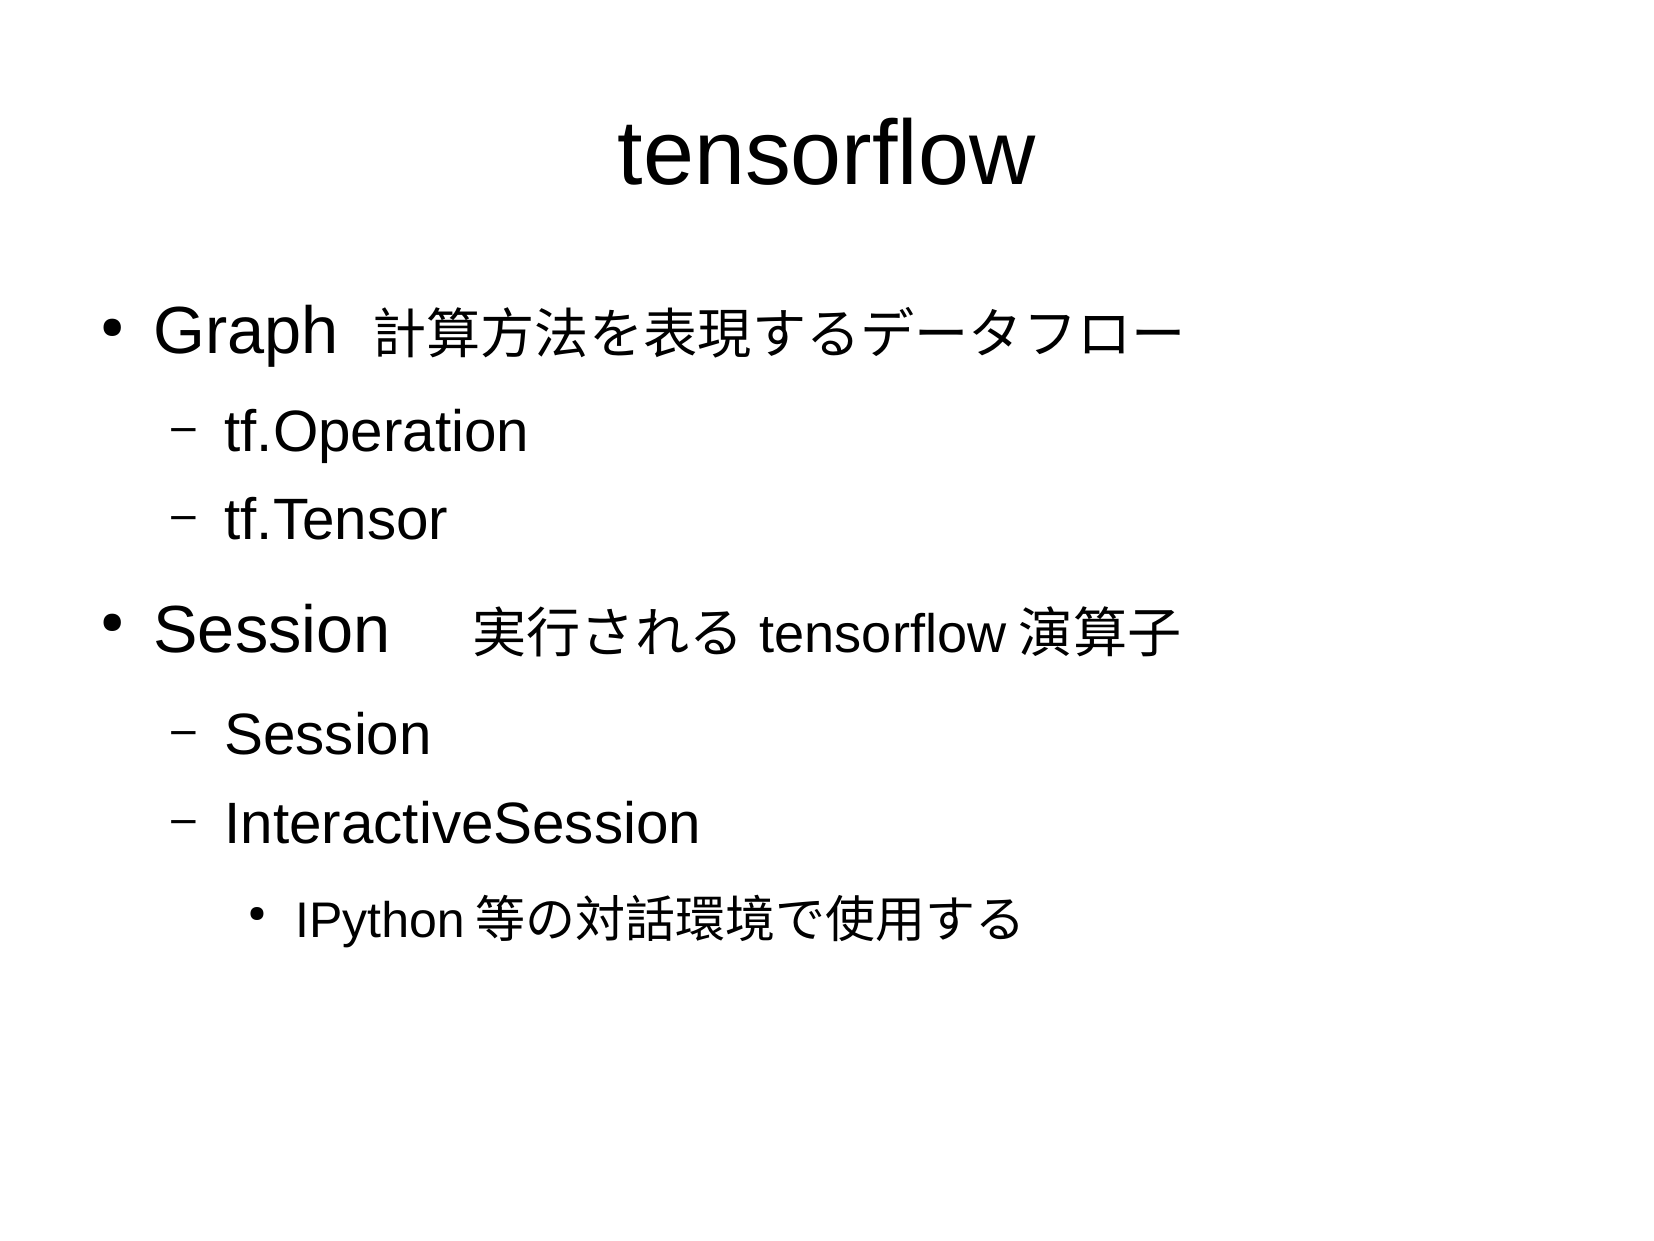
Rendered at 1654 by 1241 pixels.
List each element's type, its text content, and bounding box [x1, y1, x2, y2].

title tensorflow [82, 49, 1571, 257]
list Graph 計算方法を表現するデータフロー tf.Operation tf.Tensor Session 実行されるtensorflow演算子 Session InteractiveSession IPython等の対話環境で使用する [82, 290, 1571, 1010]
